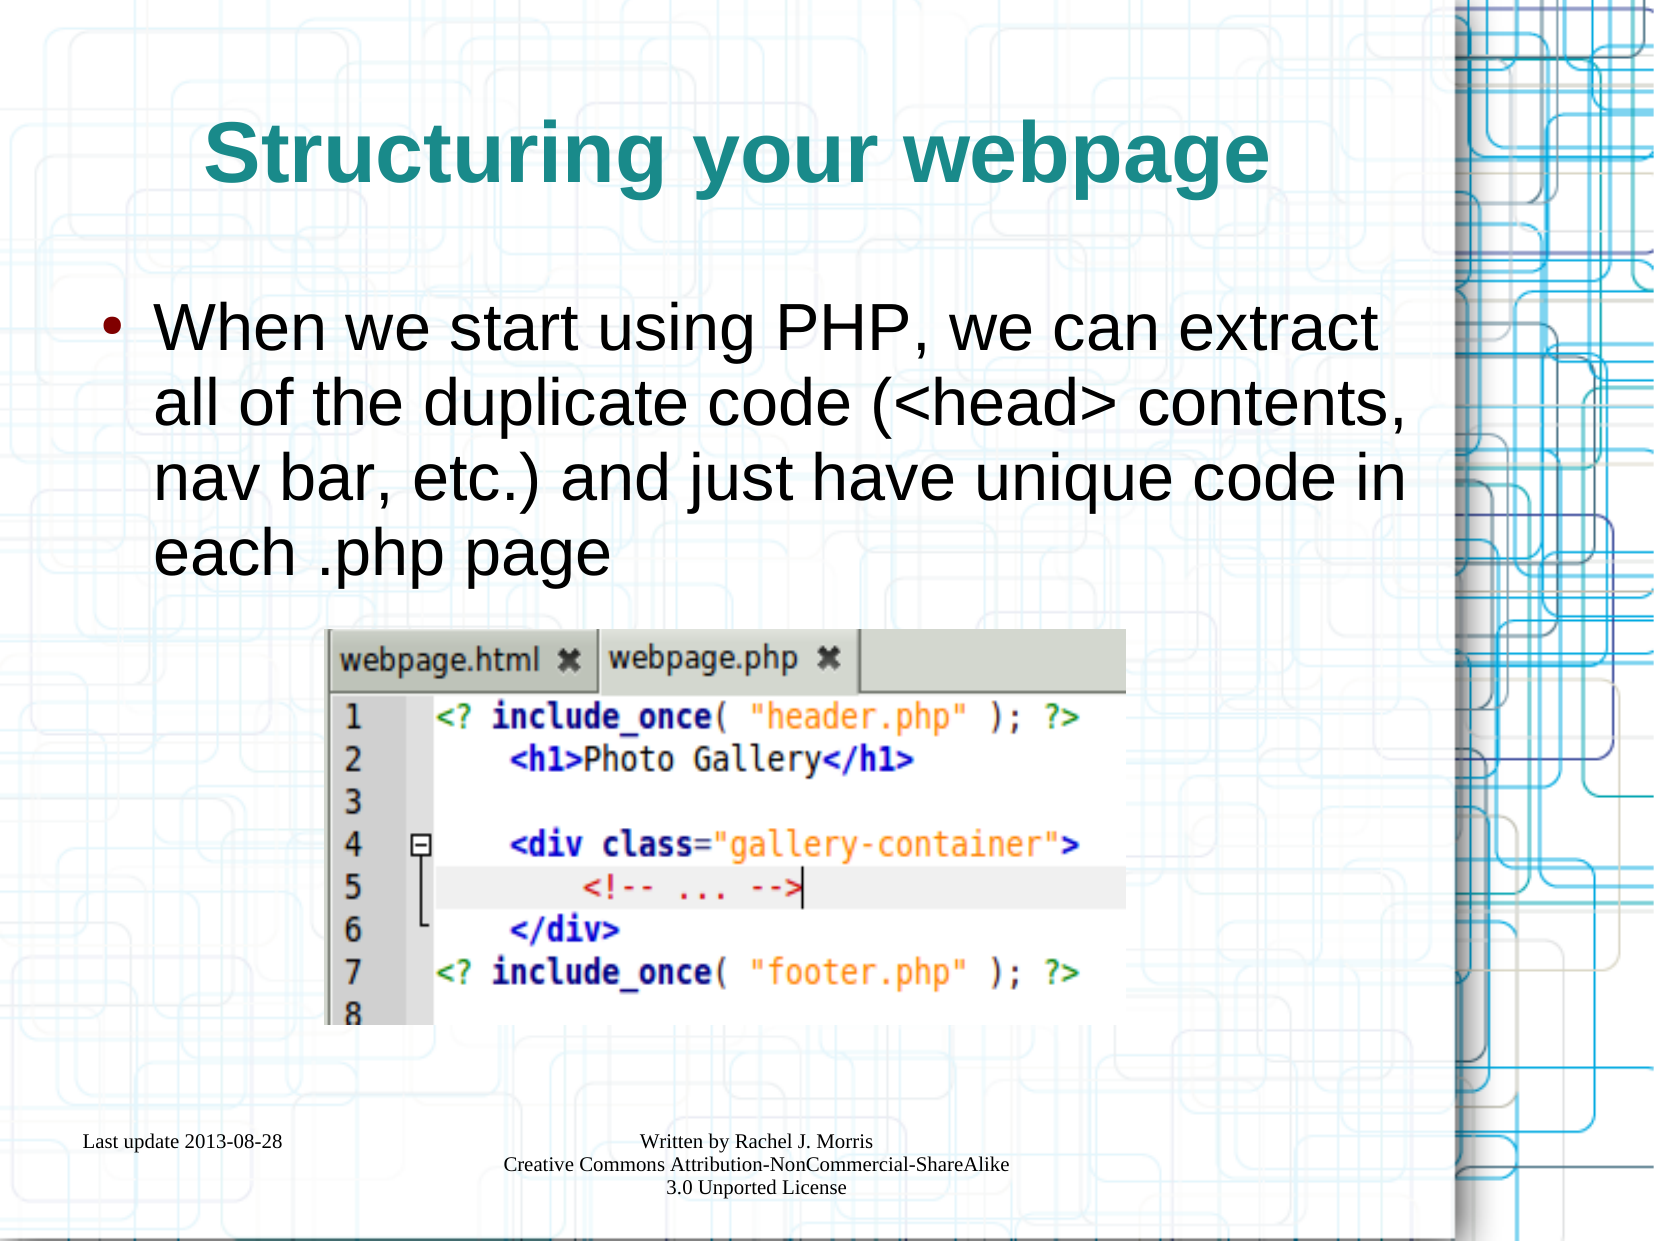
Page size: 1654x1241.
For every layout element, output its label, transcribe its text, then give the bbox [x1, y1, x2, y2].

list When we start using PHP, we can extract all of the duplicate code (<head> contents, nav bar, etc.) and just have unique code in each .php page [82, 290, 1418, 1010]
title Structuring your webpage [59, 49, 1418, 257]
picture [0, 0, 1654, 1241]
